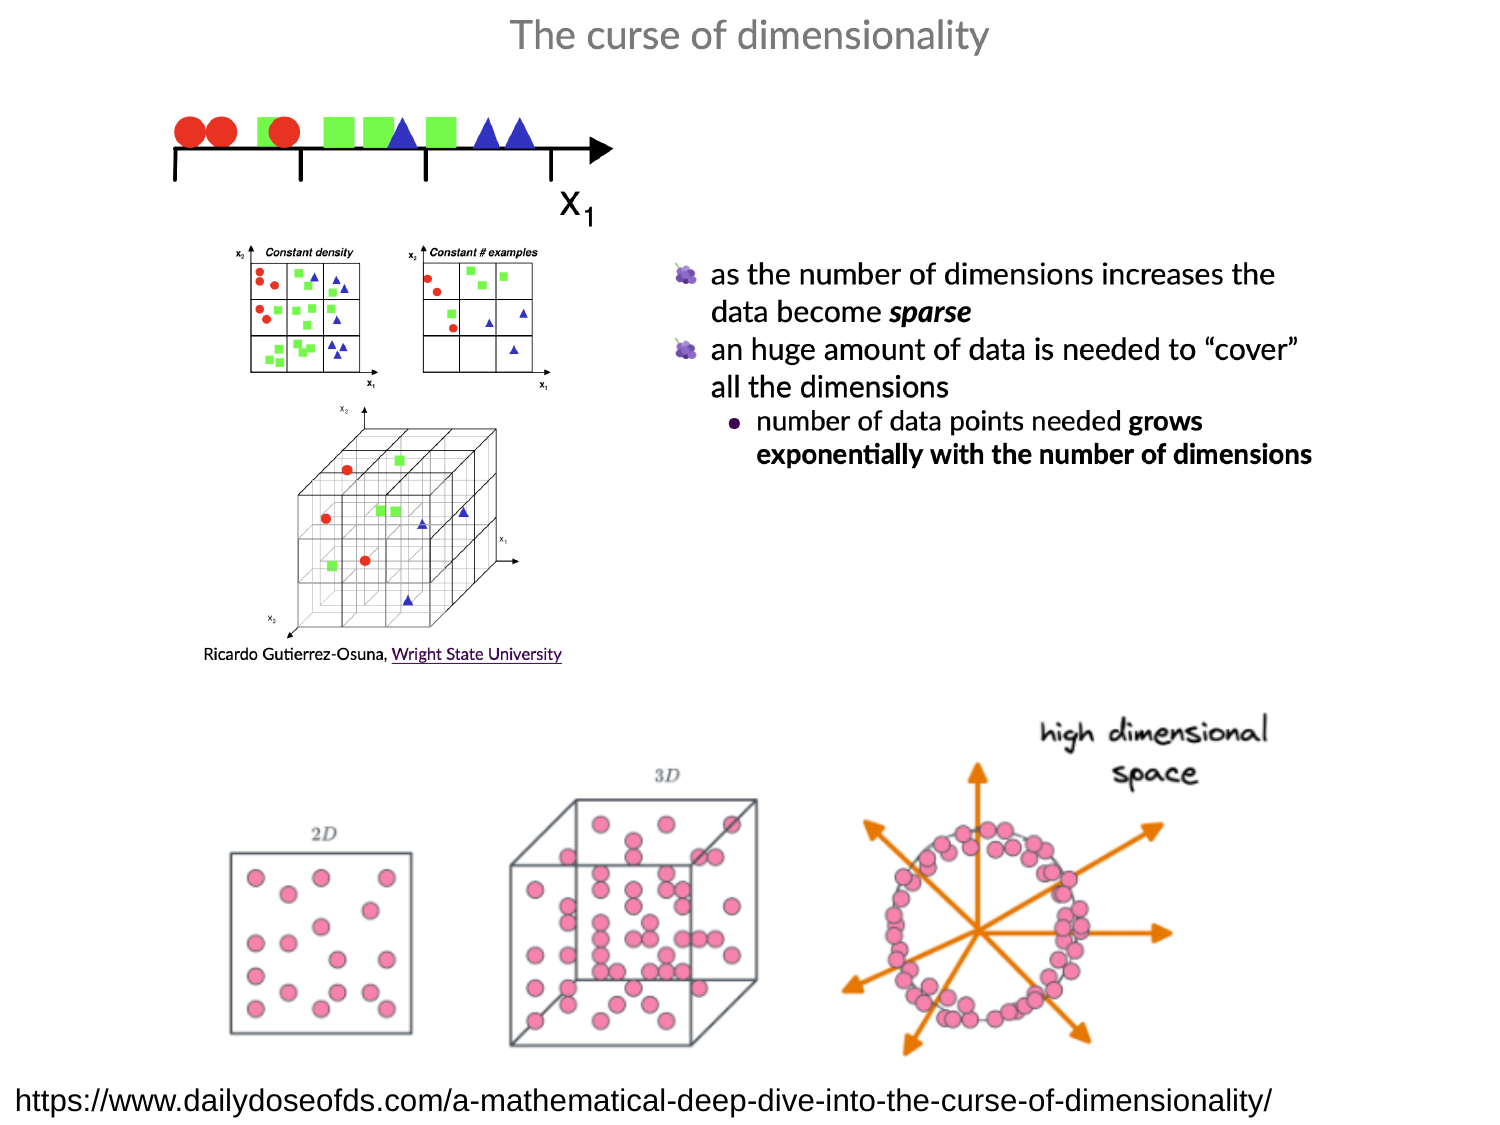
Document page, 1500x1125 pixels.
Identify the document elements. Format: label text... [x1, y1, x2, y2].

picture [203, 685, 1297, 1082]
picture [129, 0, 1371, 671]
text_box https://www.dailydoseofds.com/a-mathematical-deep-dive-into-the-curse-of-dimensionality/ [0, 1075, 1282, 1125]
